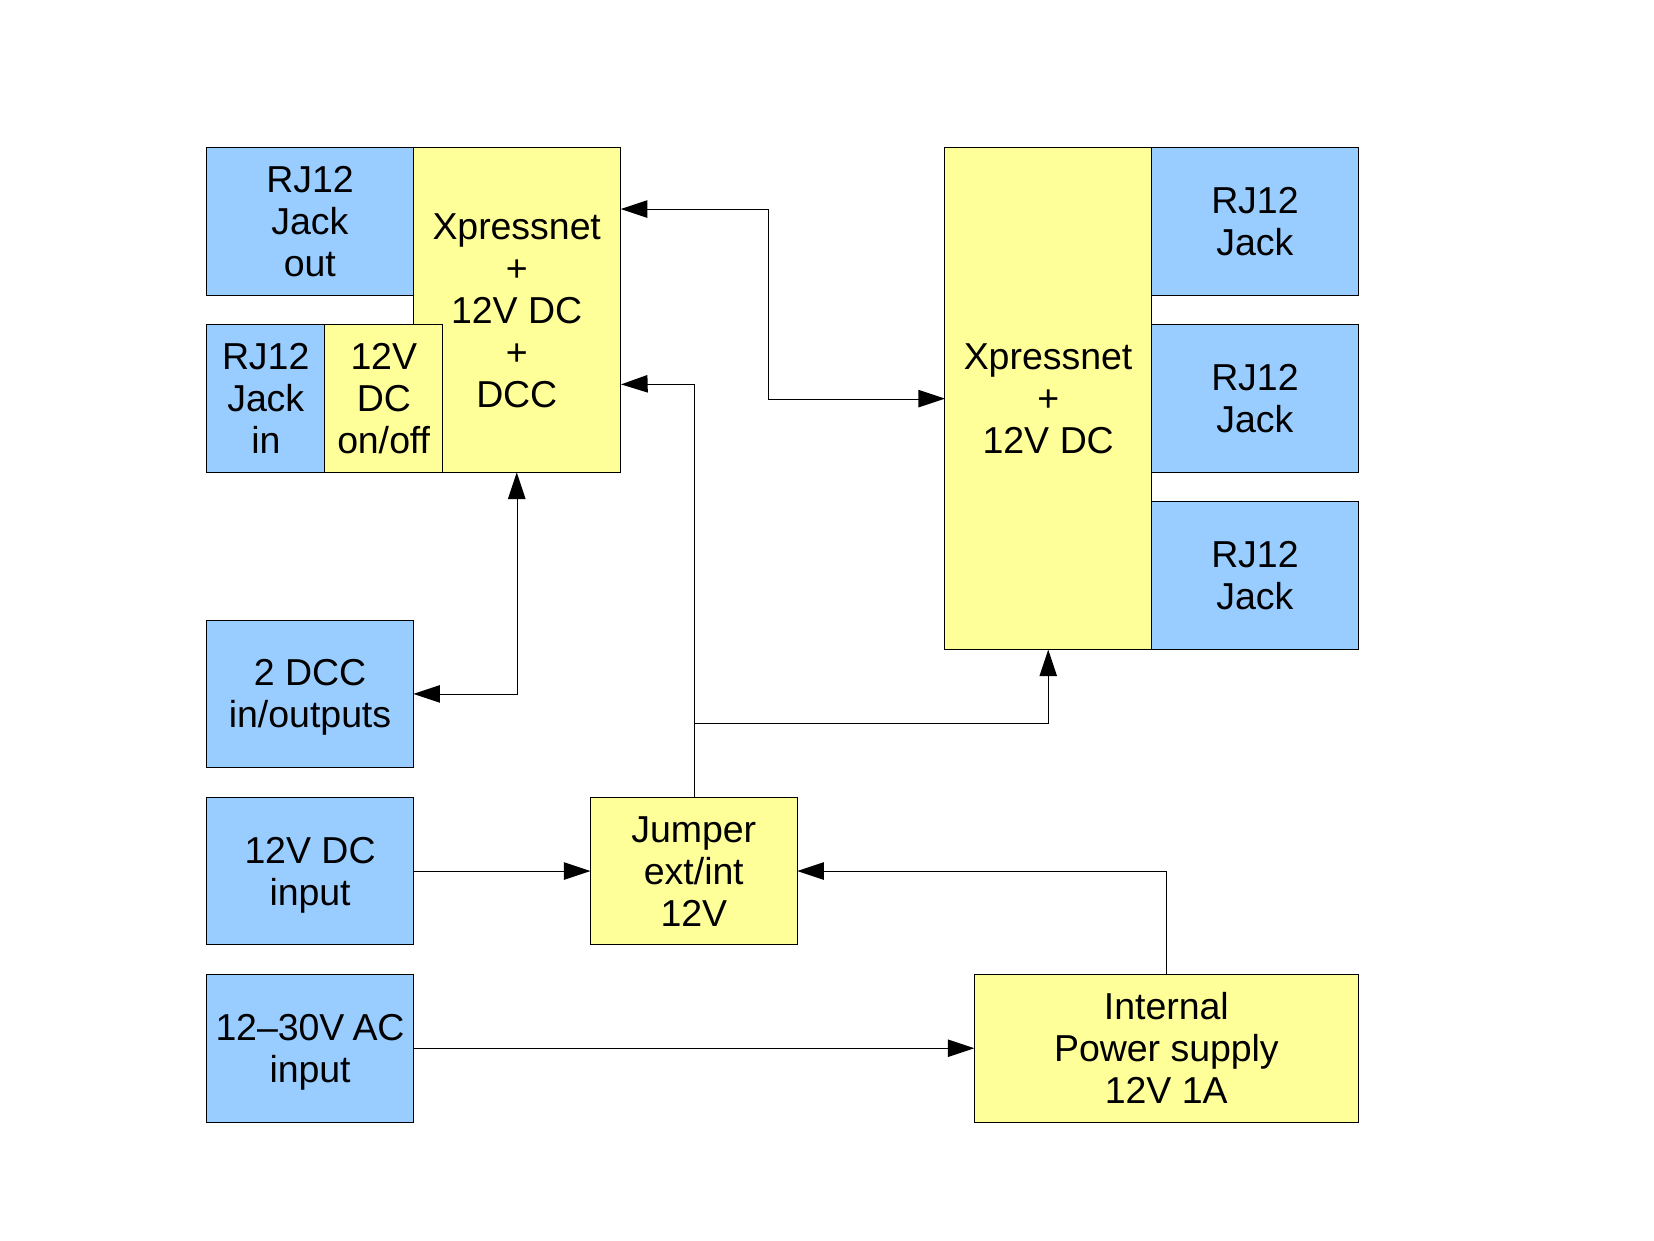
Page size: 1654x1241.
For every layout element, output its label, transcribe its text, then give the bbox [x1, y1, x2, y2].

text_box RJ12 Jack [1152, 147, 1359, 296]
text_box RJ12 Jack [1151, 324, 1359, 473]
text_box RJ12 Jack in [206, 324, 324, 473]
text_box Xpressnet + 12V DC [944, 147, 1152, 650]
text_box RJ12 Jack [1151, 501, 1359, 650]
text_box 2 DCC in/outputs [206, 620, 414, 768]
text_box Xpressnet + 12V DC + DCC [413, 147, 621, 473]
text_box 12–30V AC input [206, 974, 414, 1123]
text_box 12V DC on/off [324, 324, 443, 473]
text_box Jumper ext/int 12V [590, 797, 798, 945]
text_box 12V DC input [206, 797, 414, 945]
text_box RJ12 Jack out [206, 147, 414, 296]
text_box Internal Power supply 12V 1A [974, 974, 1359, 1123]
